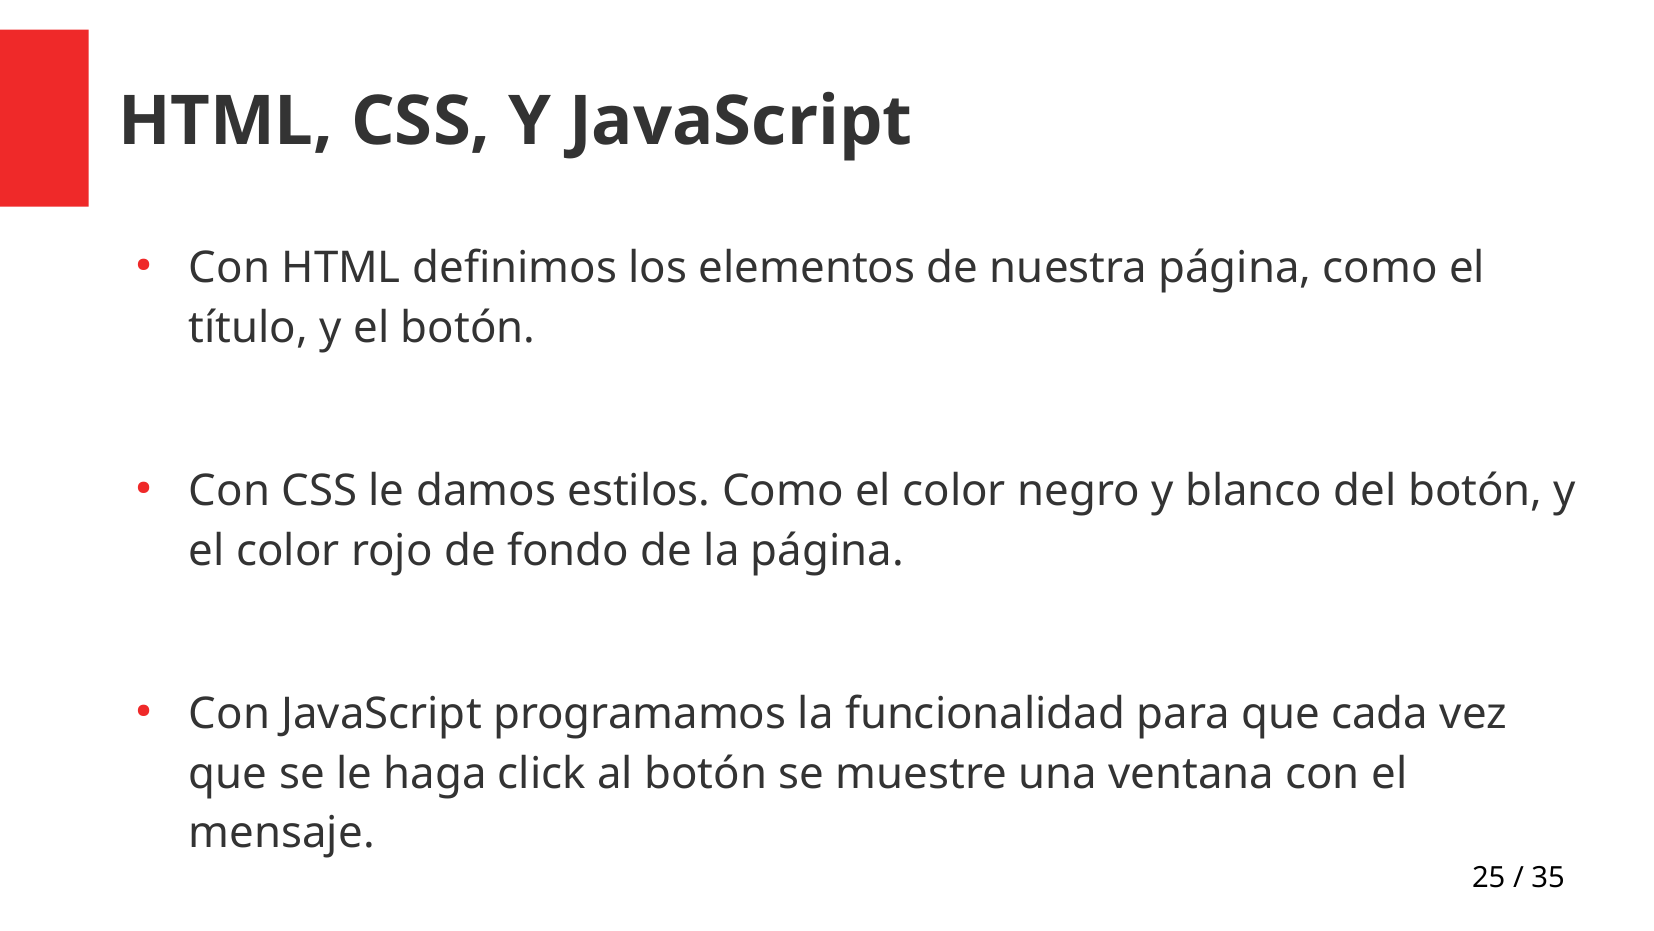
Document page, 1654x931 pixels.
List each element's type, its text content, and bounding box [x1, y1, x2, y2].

list Con HTML definimos los elementos de nuestra página, como el título, y el botón. Con CSS le damos estilos. Como el color negro y blanco del botón, y el color rojo de fondo de la página. Con JavaScript programamos la funcionalidad para que cada vez que se le haga click al botón se muestre una ventana con el mensaje. [118, 236, 1595, 798]
title HTML, CSS, Y JavaScript [118, 29, 1595, 207]
